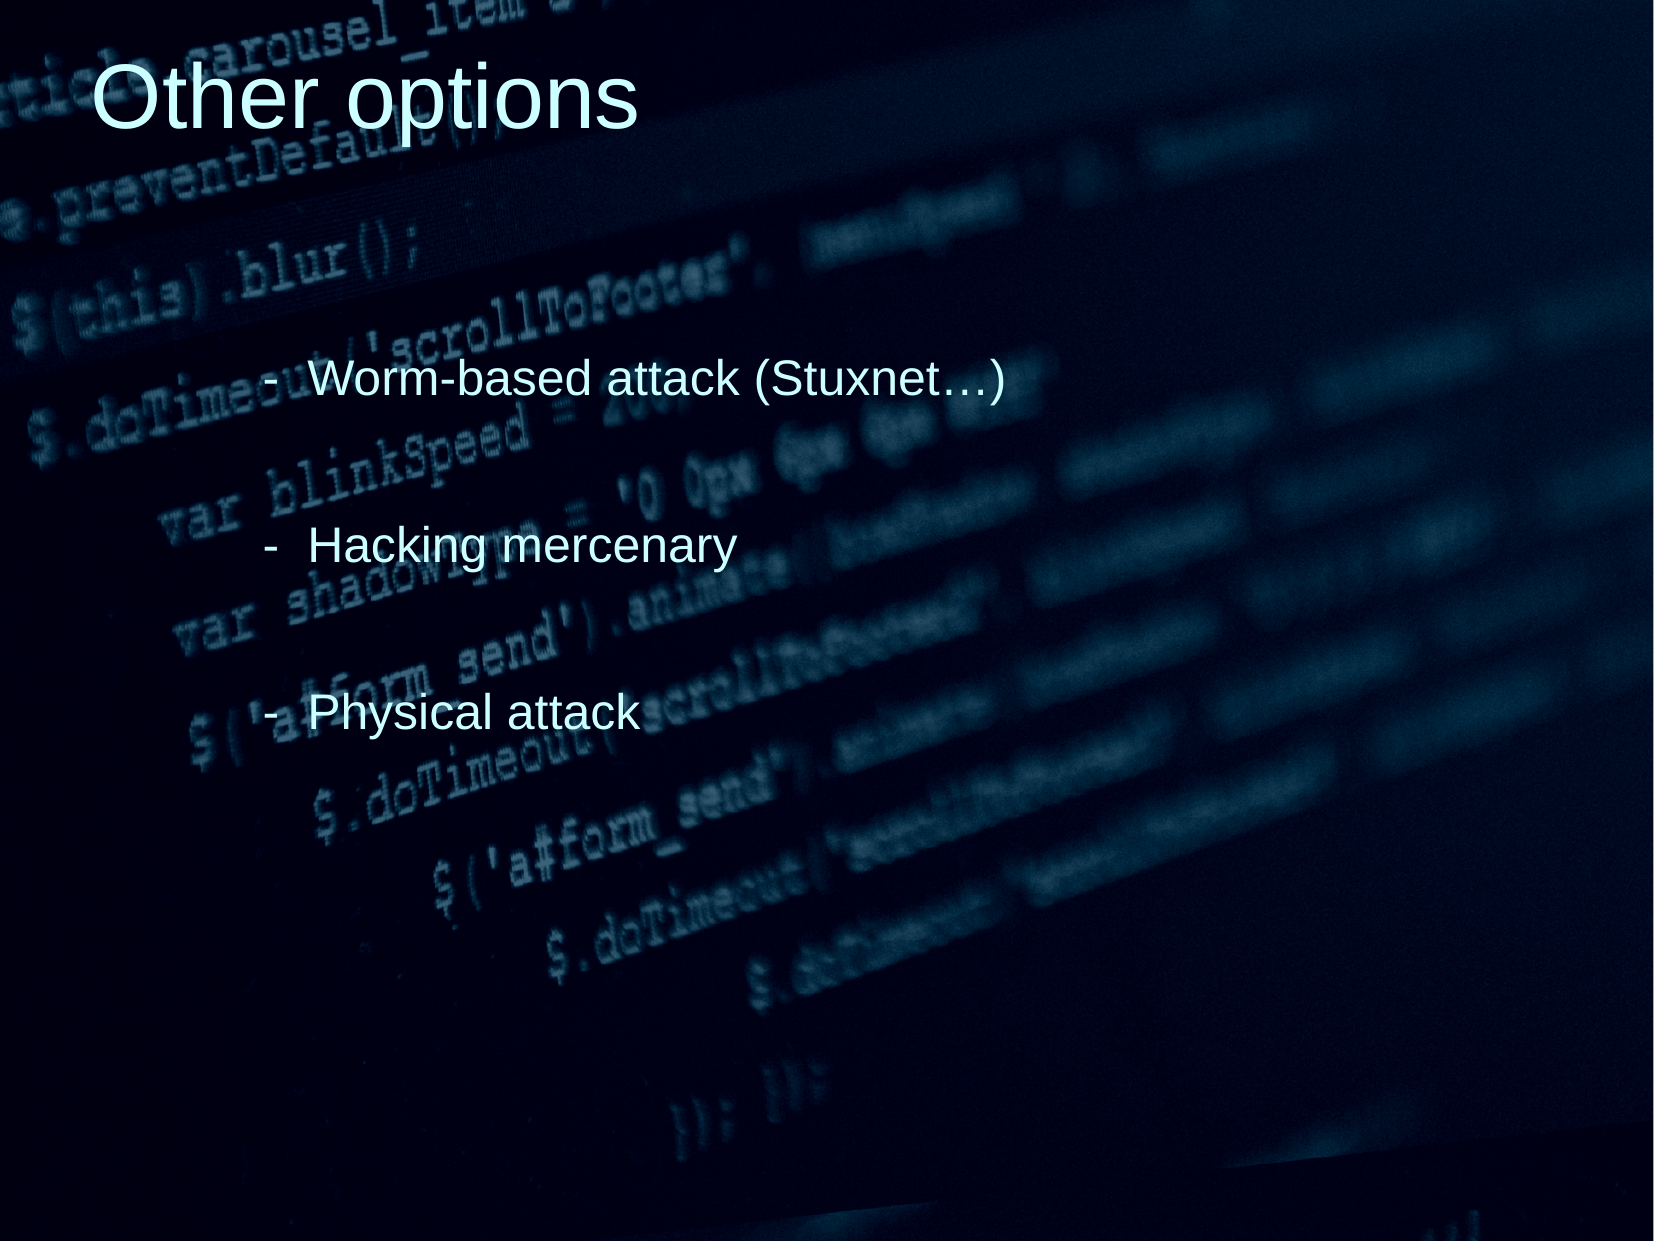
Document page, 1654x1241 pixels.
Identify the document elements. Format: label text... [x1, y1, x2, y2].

picture [0, 0, 1654, 1241]
title Other options [0, 0, 1111, 201]
text_box - Worm-based attack (Stuxnet…) - Hacking mercenary - Physical attack [248, 342, 1312, 804]
